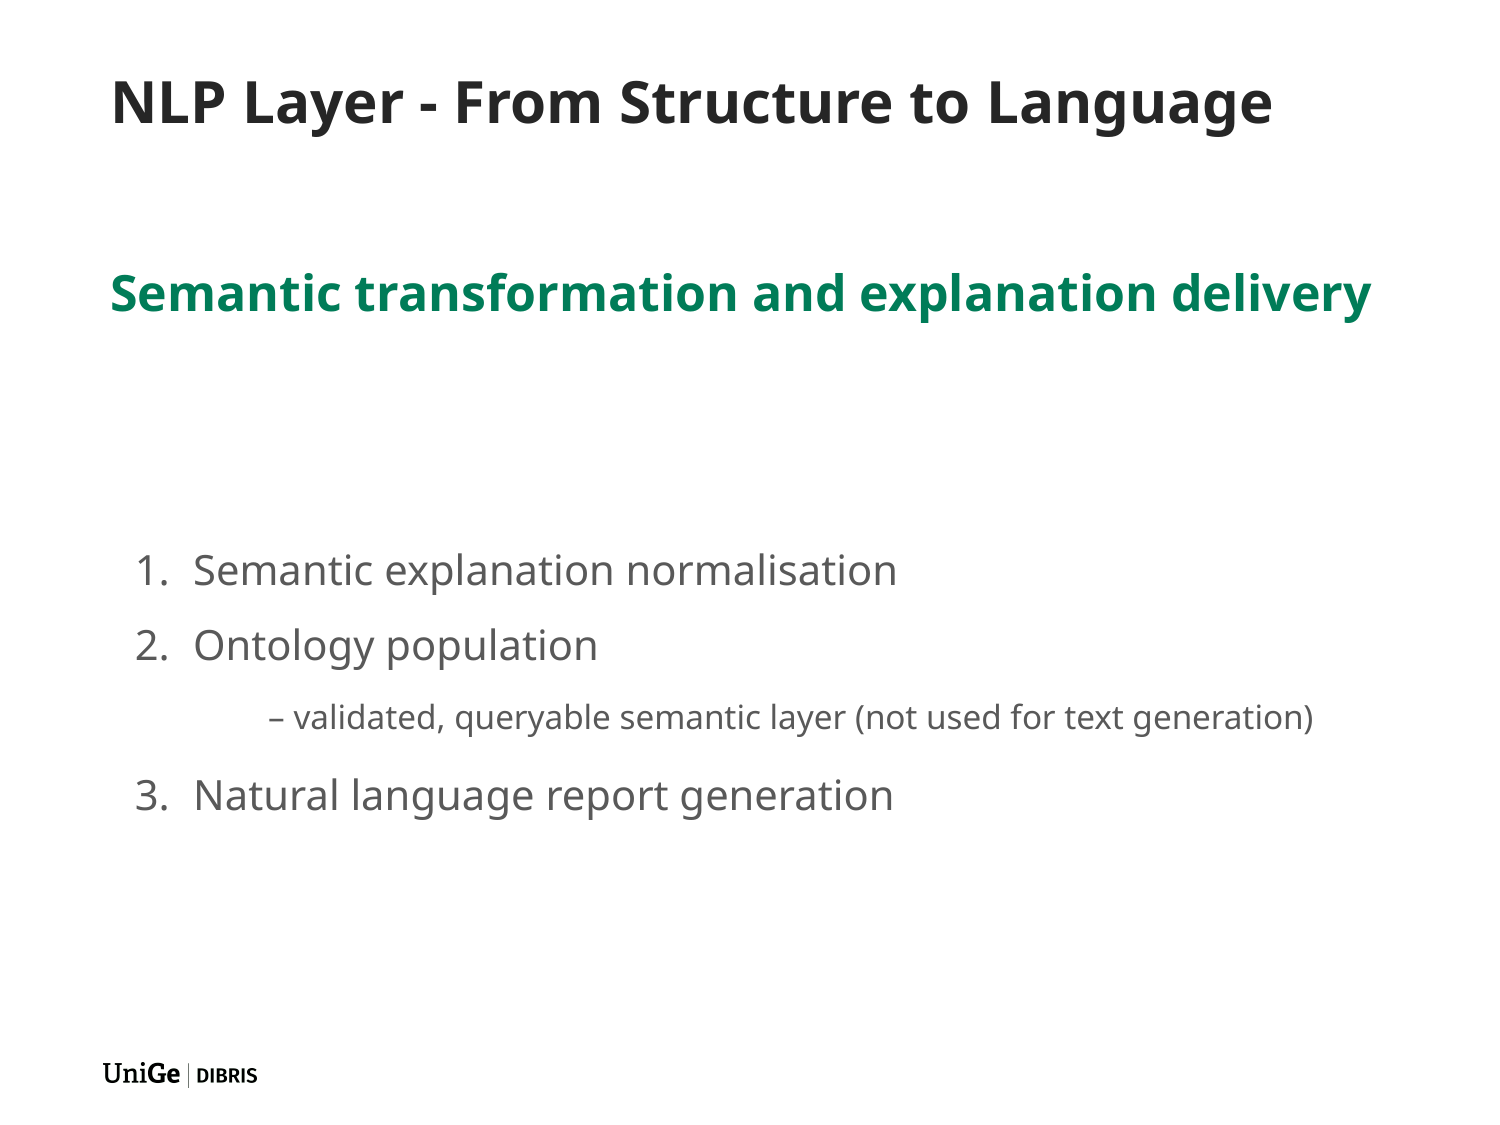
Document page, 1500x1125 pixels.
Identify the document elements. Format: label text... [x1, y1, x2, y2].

text_box NLP Layer - From Structure to Language [95, 65, 1389, 214]
text_box Semantic transformation and explanation delivery [95, 214, 1449, 377]
picture [103, 1062, 257, 1088]
text_box Semantic explanation normalisation Ontology population – validated, queryable semantic layer (not used for text generation) Natural language report generation [103, 376, 1389, 1044]
